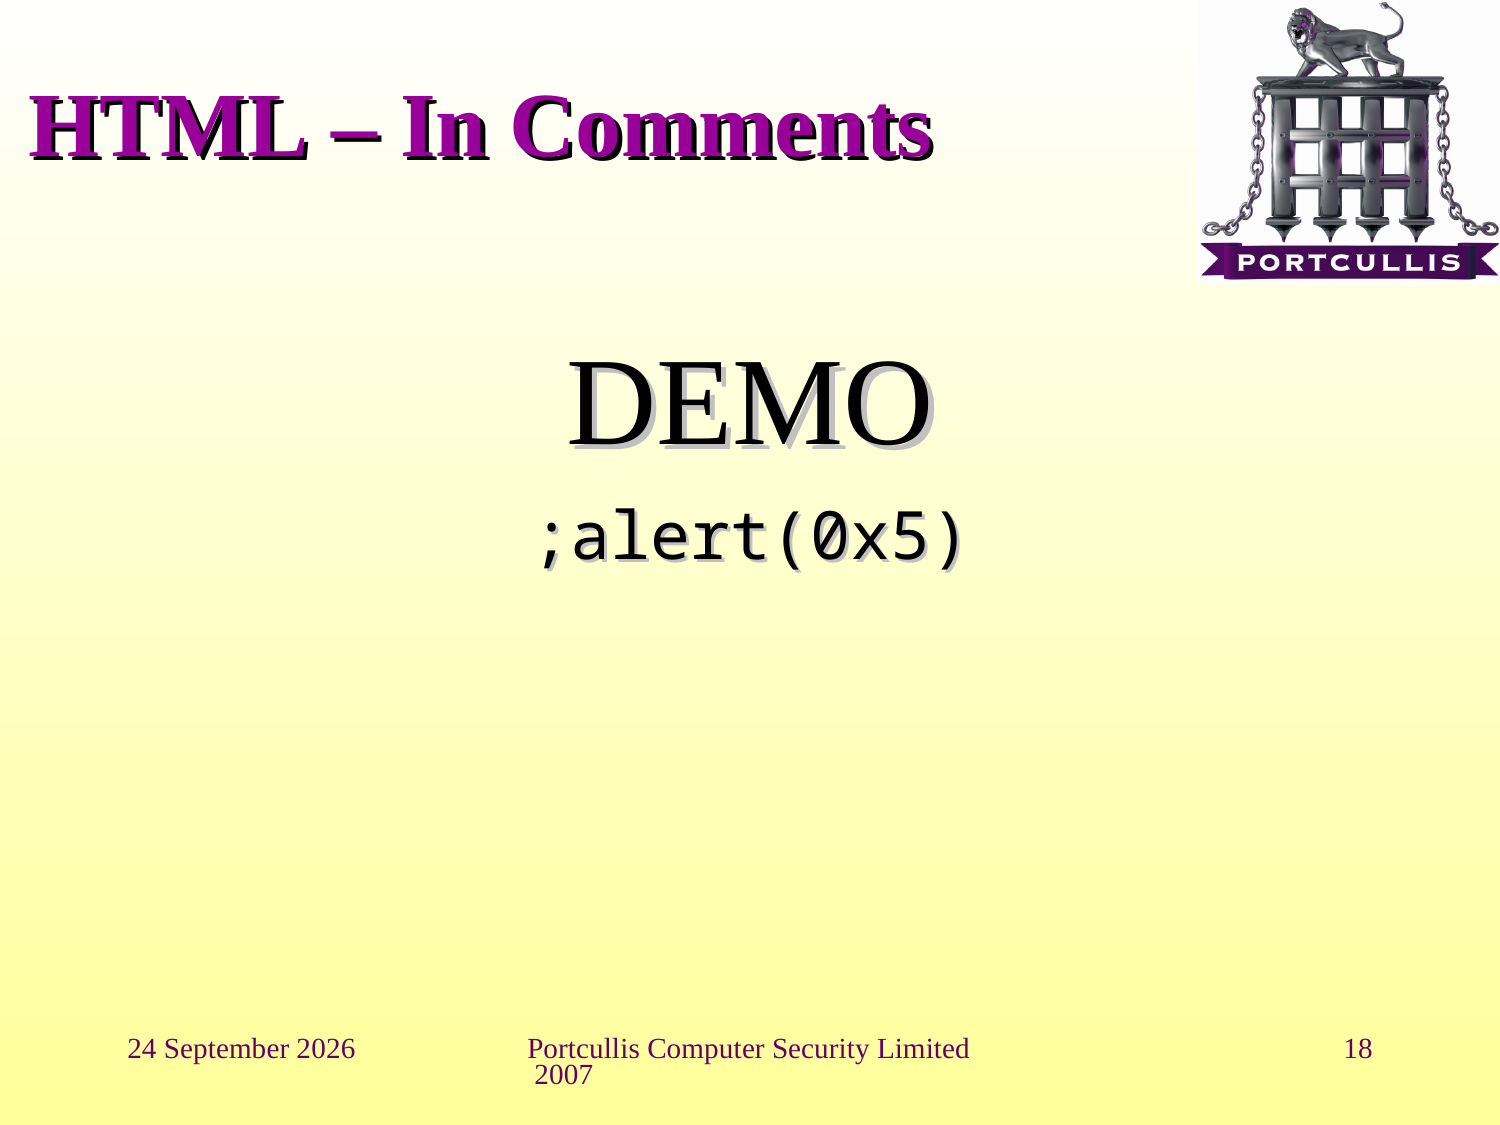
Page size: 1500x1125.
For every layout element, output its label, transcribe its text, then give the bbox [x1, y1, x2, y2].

title HTML – In Comments [0, 0, 963, 250]
picture [1198, 0, 1500, 283]
list DEMO ;alert(0x5) [112, 324, 1388, 1001]
